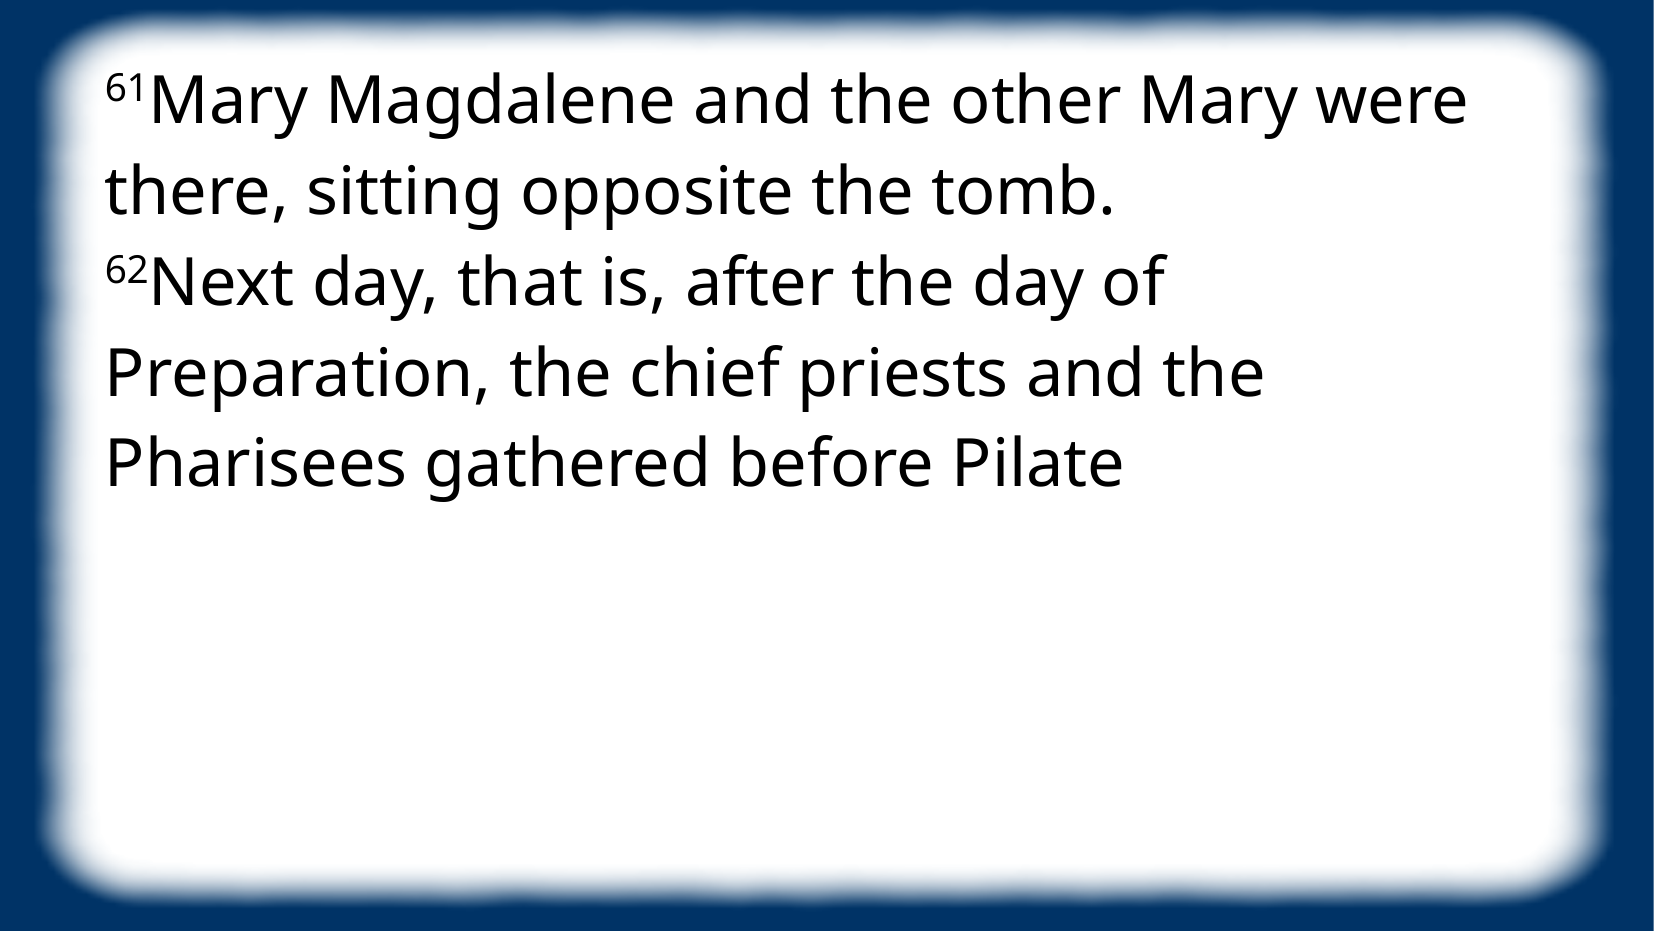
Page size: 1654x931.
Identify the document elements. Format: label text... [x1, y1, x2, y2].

text_box 61Mary Magdalene and the other Mary were there, sitting opposite the tomb. 62Next day, that is, after the day of Preparation, the chief priests and the Pharisees gathered before Pilate [90, 45, 1546, 504]
picture [0, 0, 1654, 931]
